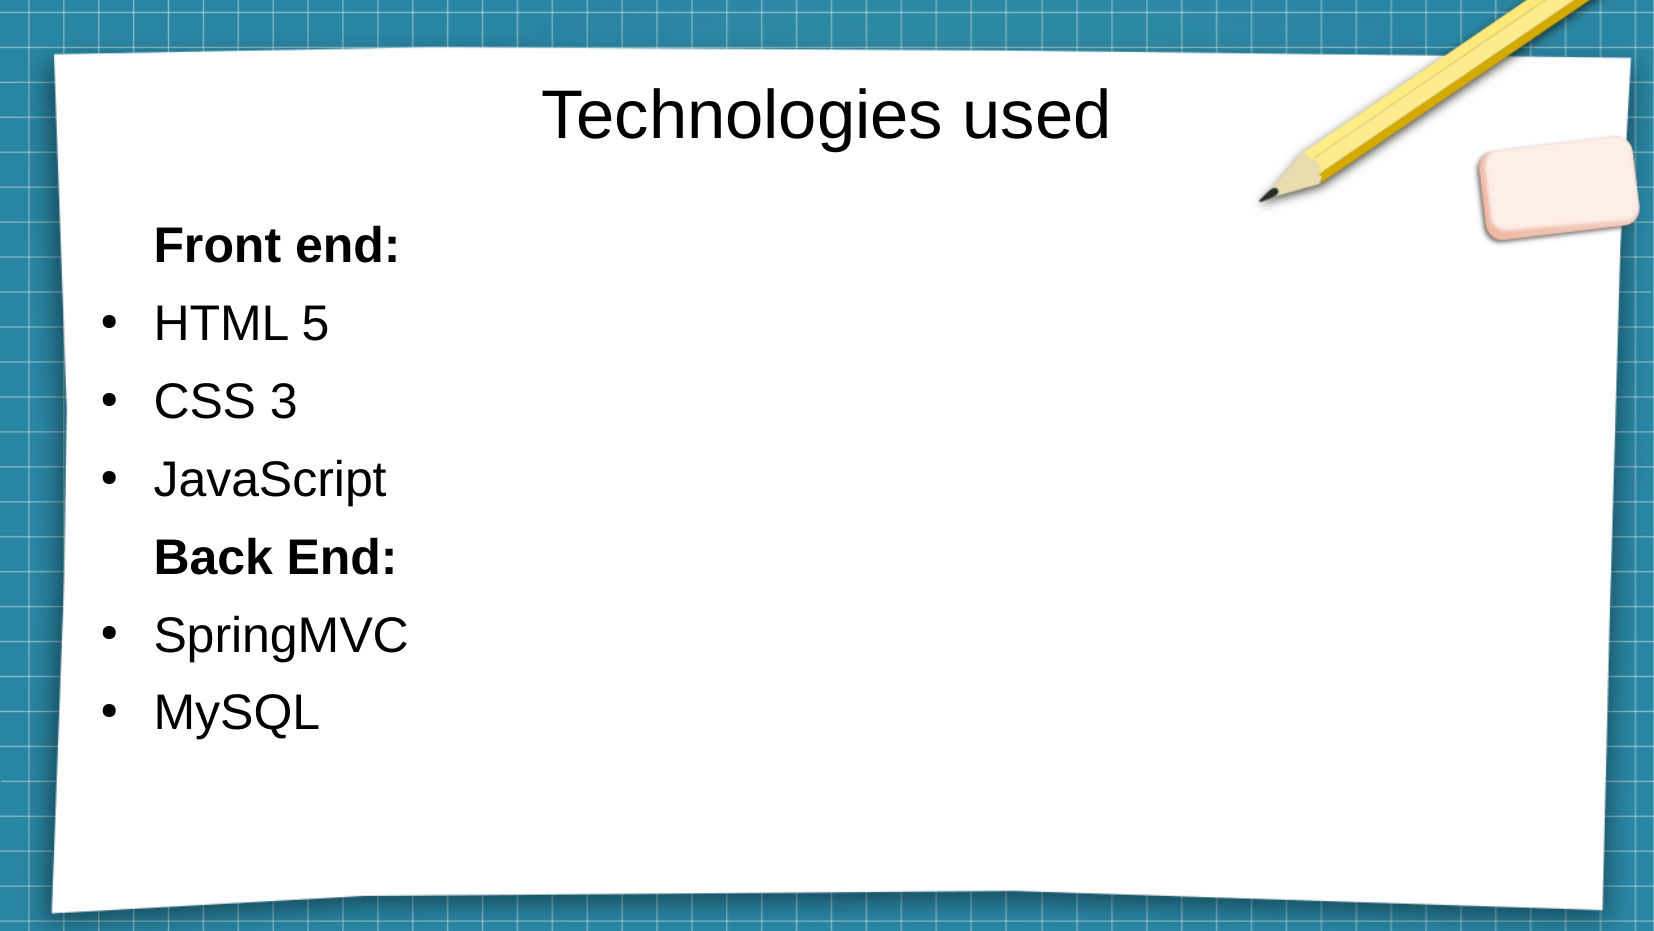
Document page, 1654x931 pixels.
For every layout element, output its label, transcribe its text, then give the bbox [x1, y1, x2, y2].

picture [0, 0, 1654, 931]
title Technologies used [82, 37, 1571, 193]
list Front end: HTML 5 CSS 3 JavaScript Back End: SpringMVC MySQL [82, 217, 1571, 758]
